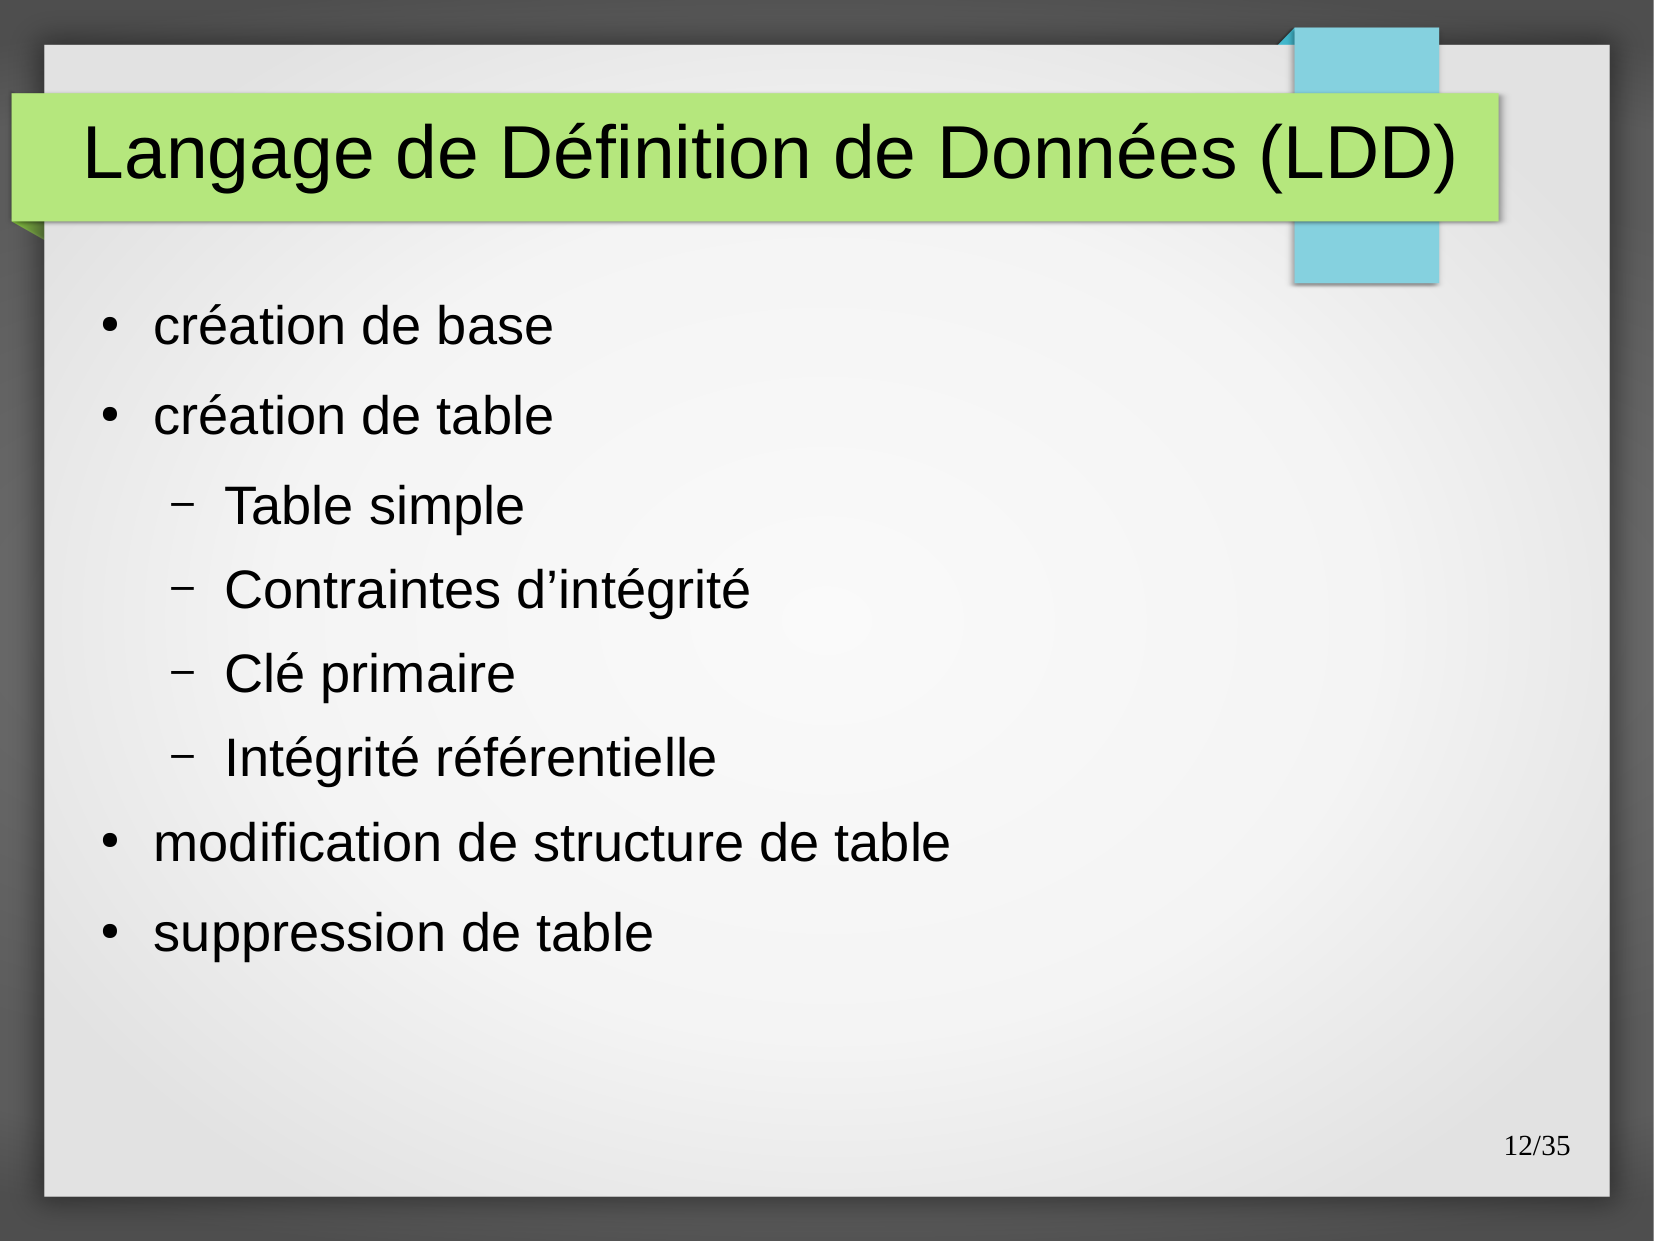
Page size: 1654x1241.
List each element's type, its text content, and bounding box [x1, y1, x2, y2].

list création de base création de table Table simple Contraintes d’intégrité Clé primaire Intégrité référentielle modification de structure de table suppression de table [82, 295, 1571, 1015]
title Langage de Définition de Données (LDD) [82, 49, 1571, 257]
picture [0, 0, 1654, 1241]
